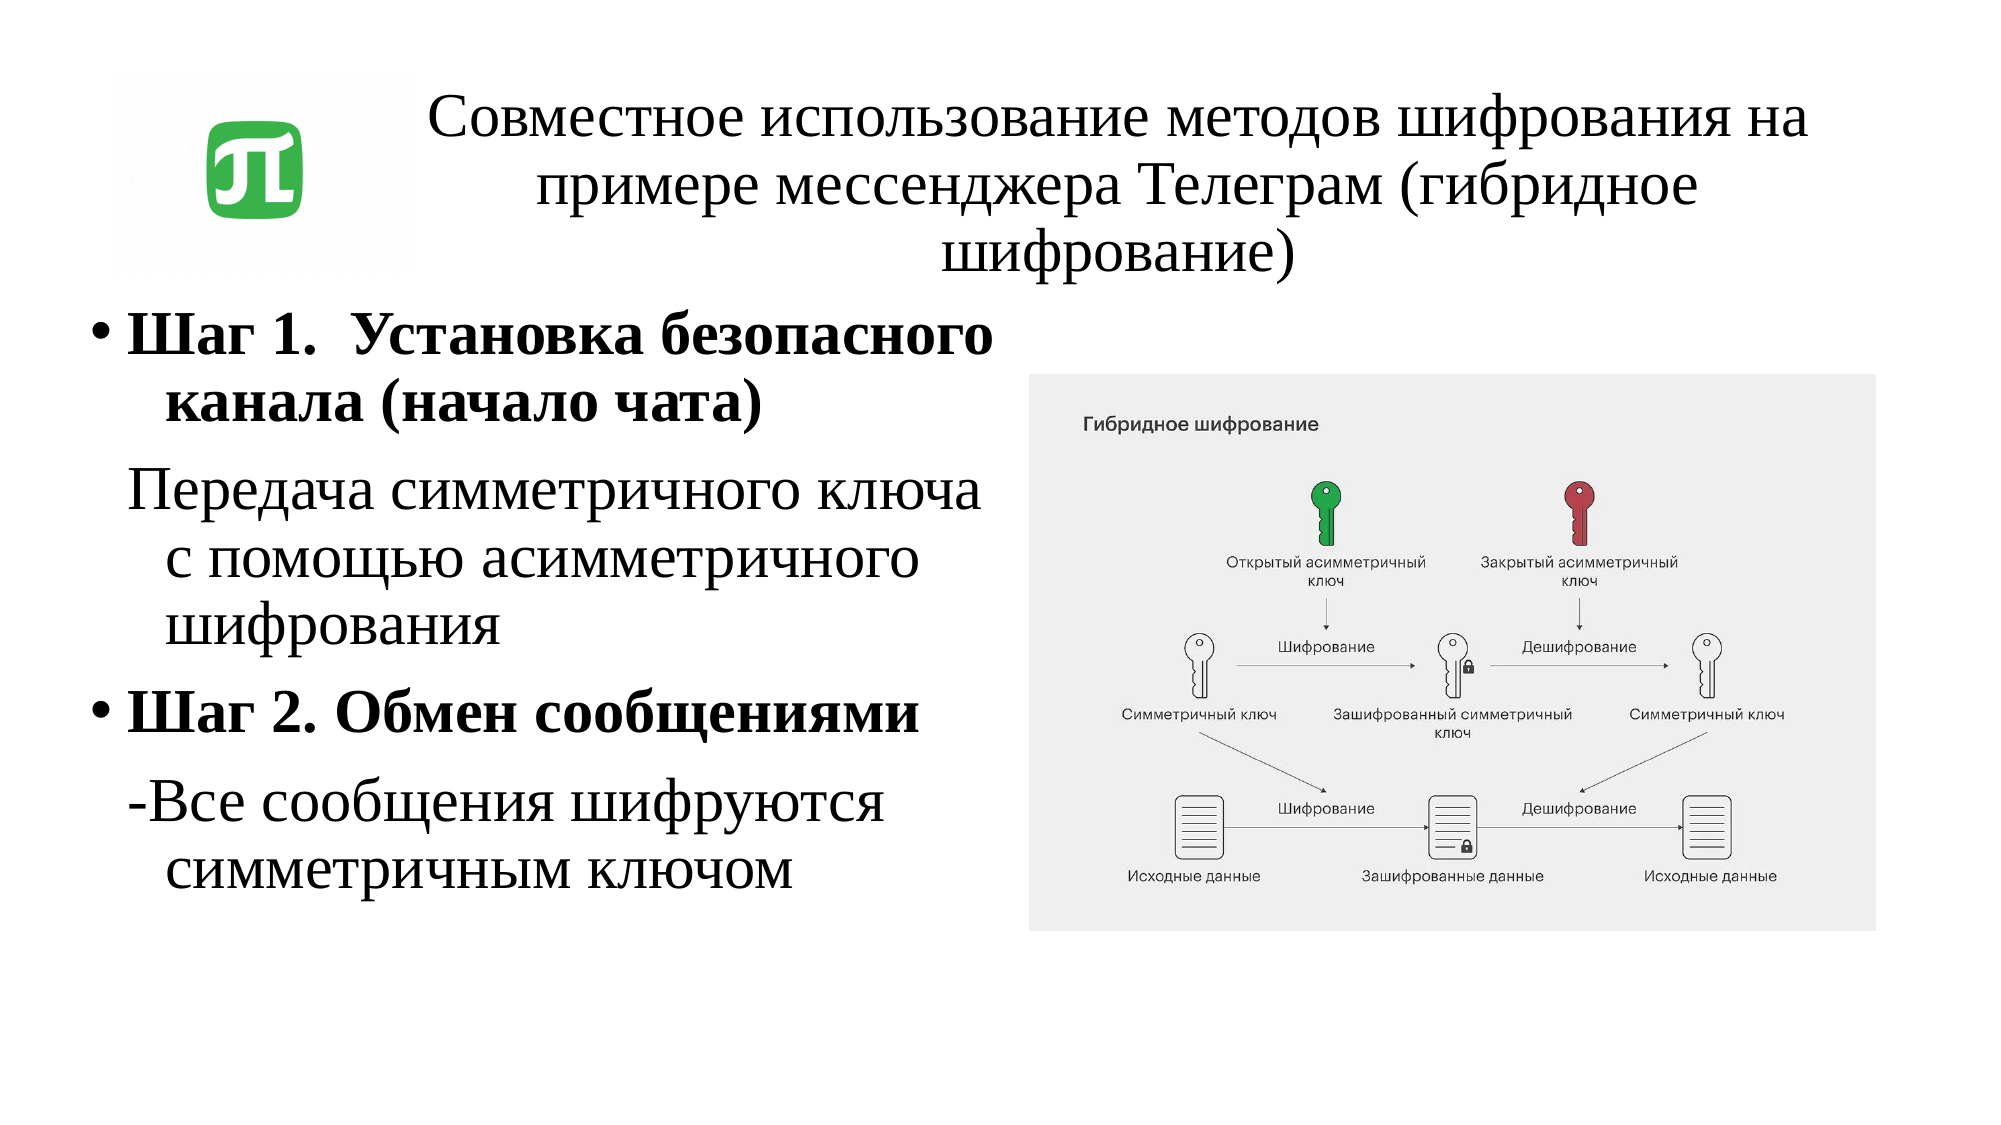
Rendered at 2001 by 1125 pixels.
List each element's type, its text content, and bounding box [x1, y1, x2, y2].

list Шаг 1. Установка безопасного канала (начало чата) Передача симметричного ключа с помощью асимметричного шифрования Шаг 2. Обмен сообщениями -Все сообщения шифруются симметричным ключом [75, 292, 1013, 1125]
picture [1029, 374, 1876, 931]
title Совместное использование методов шифрования на примере мессенджера Телеграм (гибридное шифрование) [375, 75, 1863, 293]
picture [112, 74, 413, 276]
